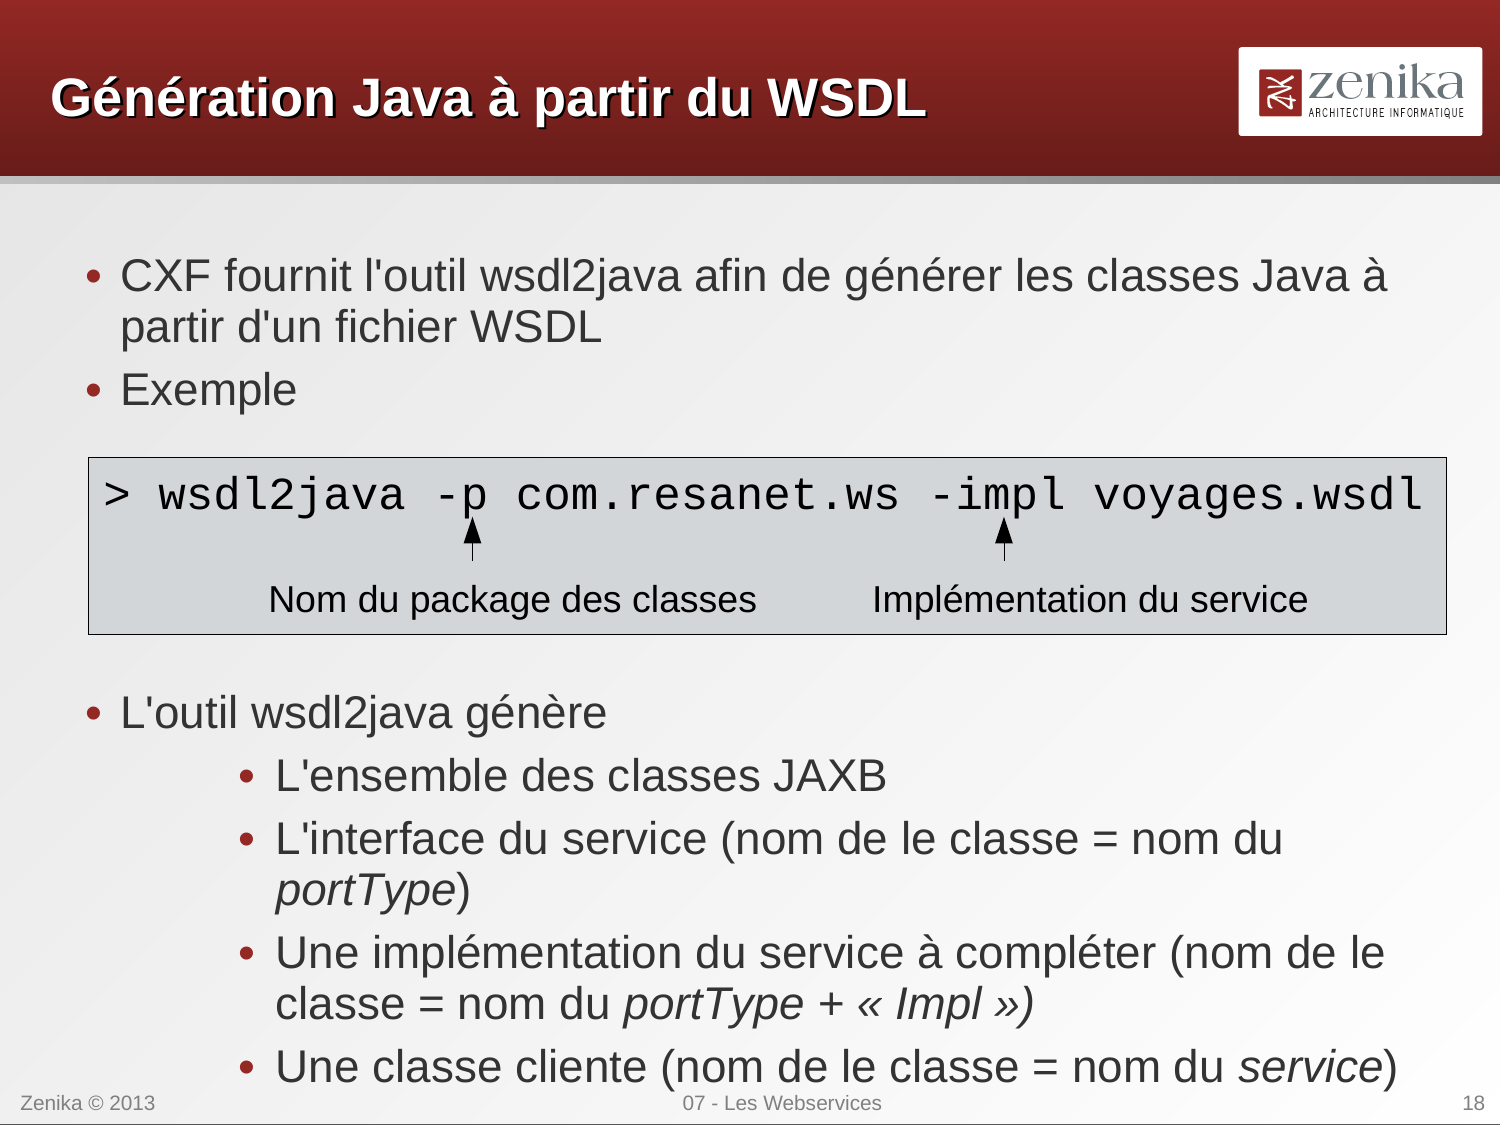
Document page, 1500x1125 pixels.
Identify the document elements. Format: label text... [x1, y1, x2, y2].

title Génération Java à partir du WSDL [50, 22, 1206, 172]
list CXF fournit l'outil wsdl2java afin de générer les classes Java à partir d'un fichier WSDL Exemple L'outil wsdl2java génère L'ensemble des classes JAXB L'interface du service (nom de le classe = nom du portType) Une implémentation du service à compléter (nom de le classe = nom du portType + « Impl ») Une classe cliente (nom de le classe = nom du service) [50, 249, 1435, 1125]
text_box > wsdl2java -p com.resanet.ws -impl voyages.wsdl Nom du package des classes Implémentation du service [88, 457, 1447, 635]
picture [1257, 58, 1464, 125]
